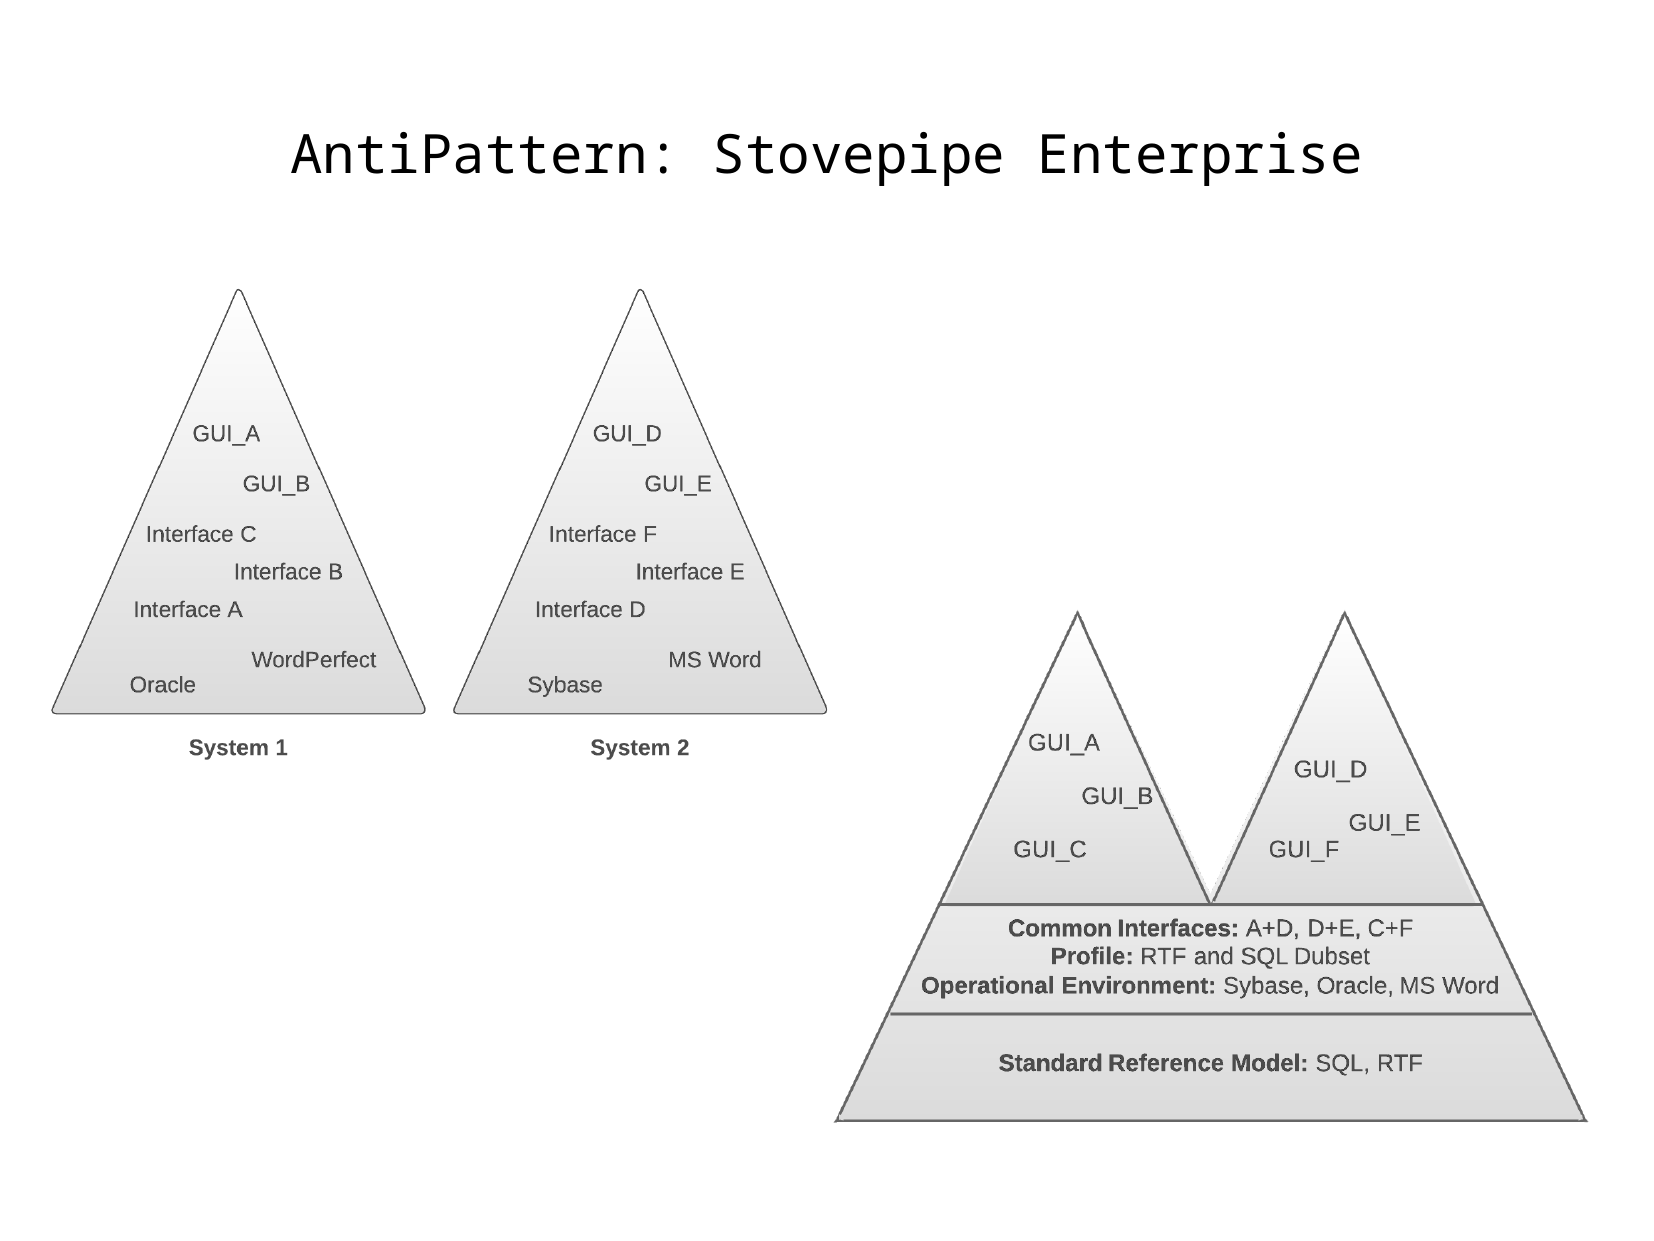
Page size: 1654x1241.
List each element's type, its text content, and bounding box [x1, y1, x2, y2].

title AntiPattern: Stovepipe Enterprise [82, 49, 1571, 257]
picture [0, 236, 1642, 1176]
